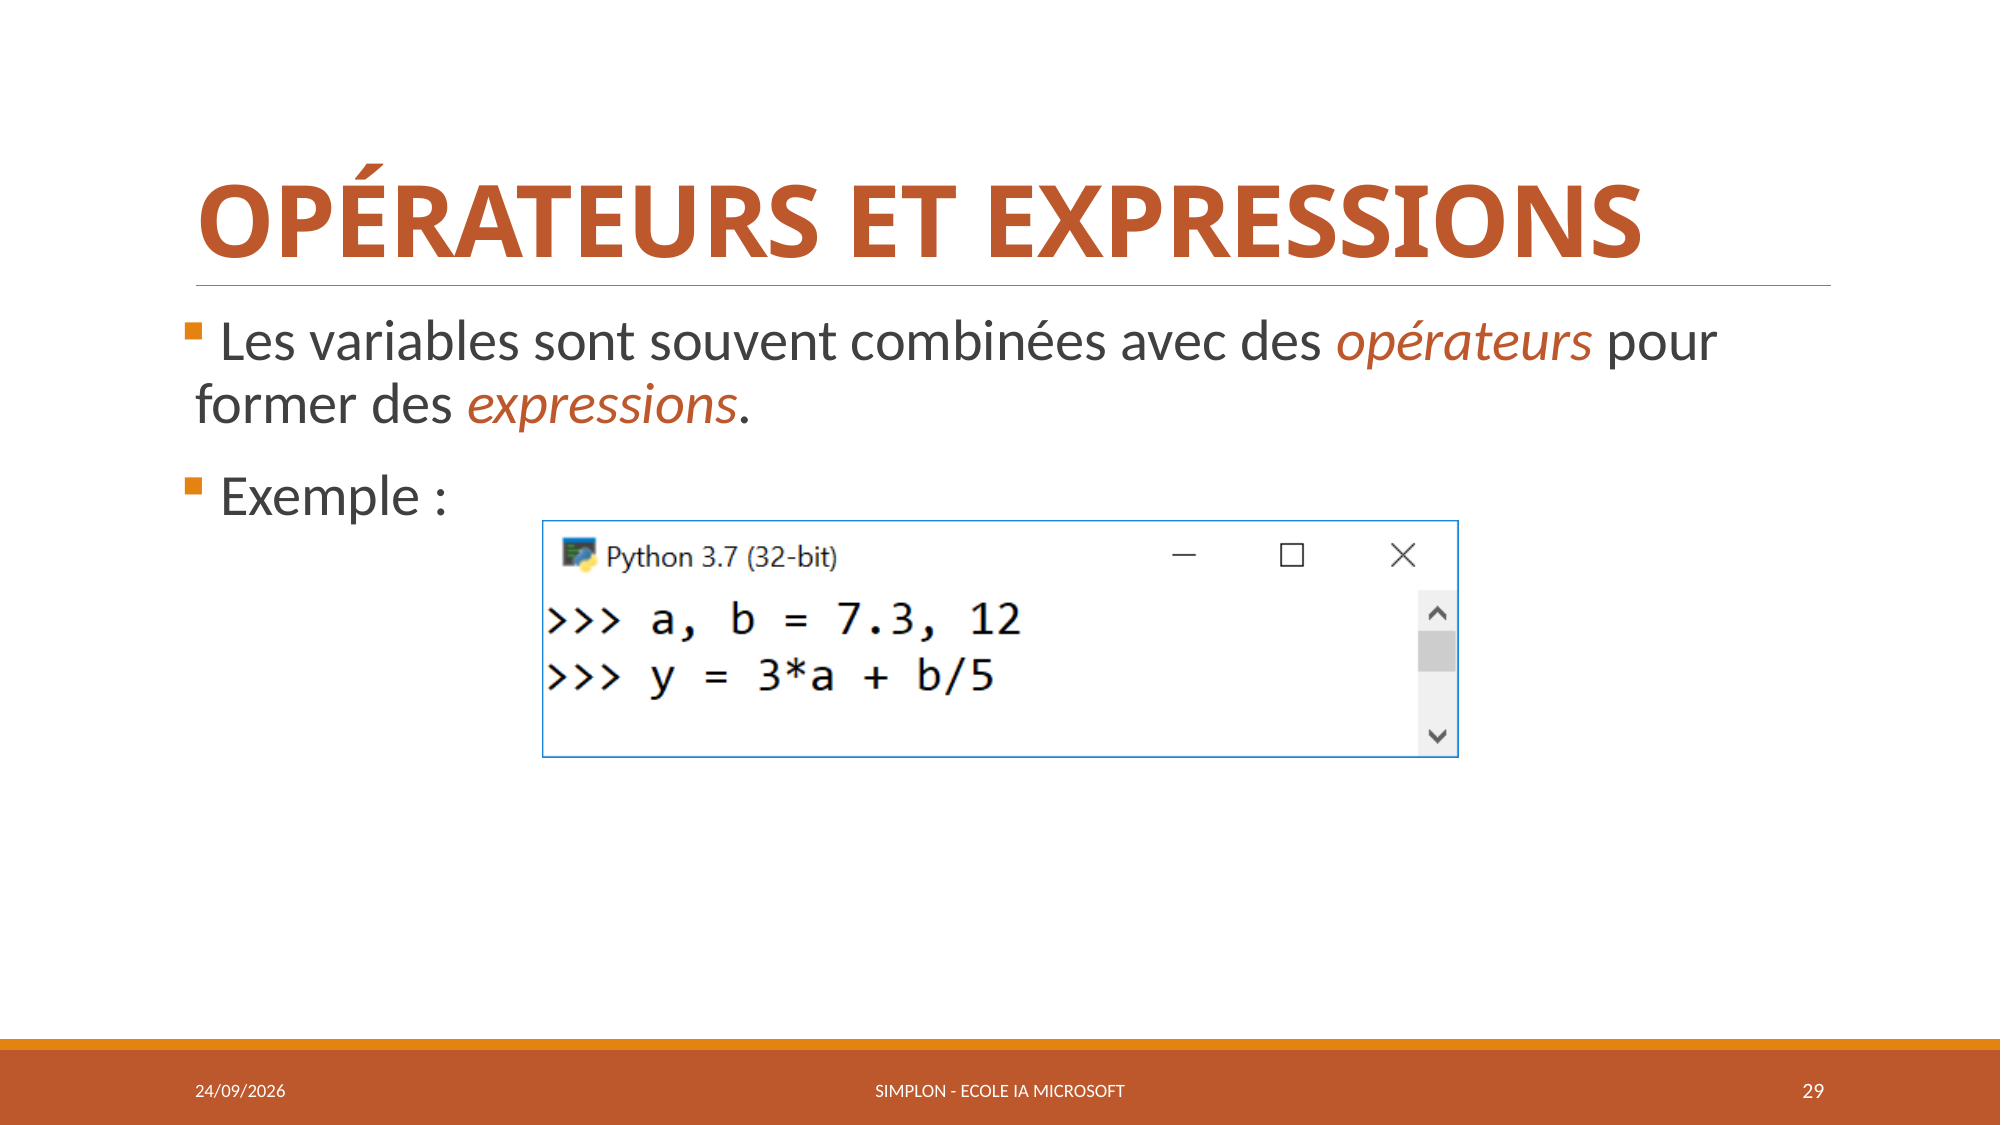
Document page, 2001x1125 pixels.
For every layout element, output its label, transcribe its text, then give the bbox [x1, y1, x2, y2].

picture [542, 520, 1459, 759]
slide_number <numéro> [1624, 1059, 1840, 1120]
list Les variables sont souvent combinées avec des opérateurs pour former des expressions. Exemple : [180, 302, 1830, 976]
title OPÉRATEURS ET EXPRESSIONS [180, 47, 1830, 285]
footer Simplon - Ecole IA Microsoft [604, 1059, 1396, 1120]
slide_number 16/01/2020 [180, 1059, 586, 1120]
